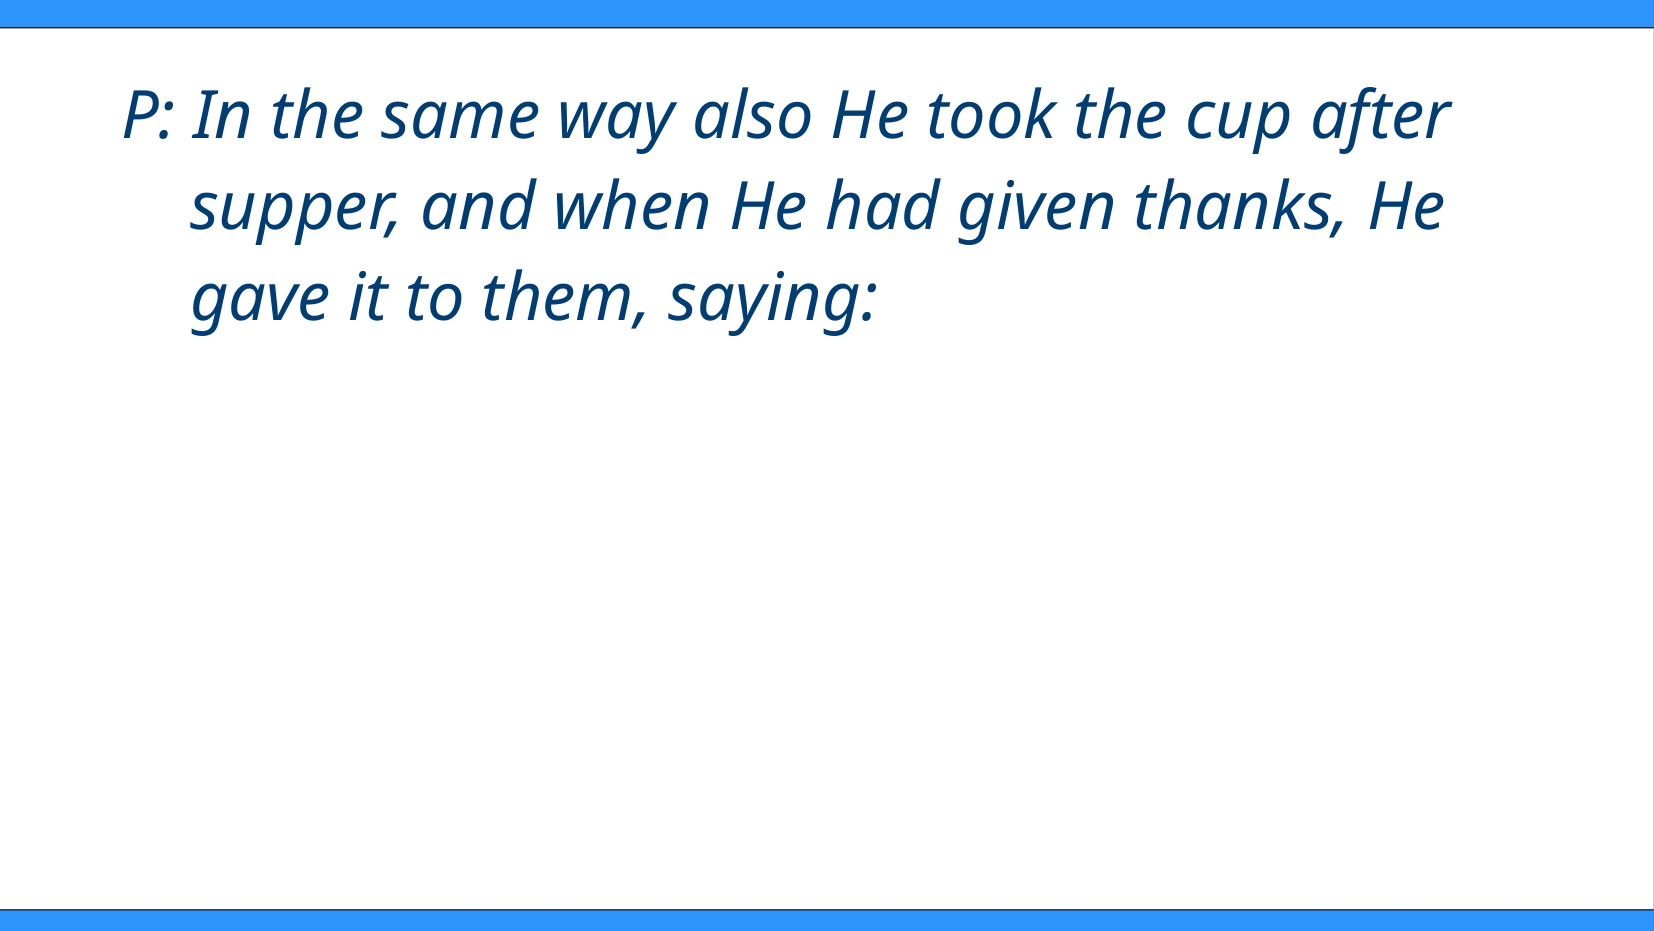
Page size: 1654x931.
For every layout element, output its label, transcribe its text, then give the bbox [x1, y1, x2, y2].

text_box P: In the same way also He took the cup after supper, and when He had given thanks, He gave it to them, saying: [105, 60, 1531, 361]
picture [0, 0, 1654, 931]
